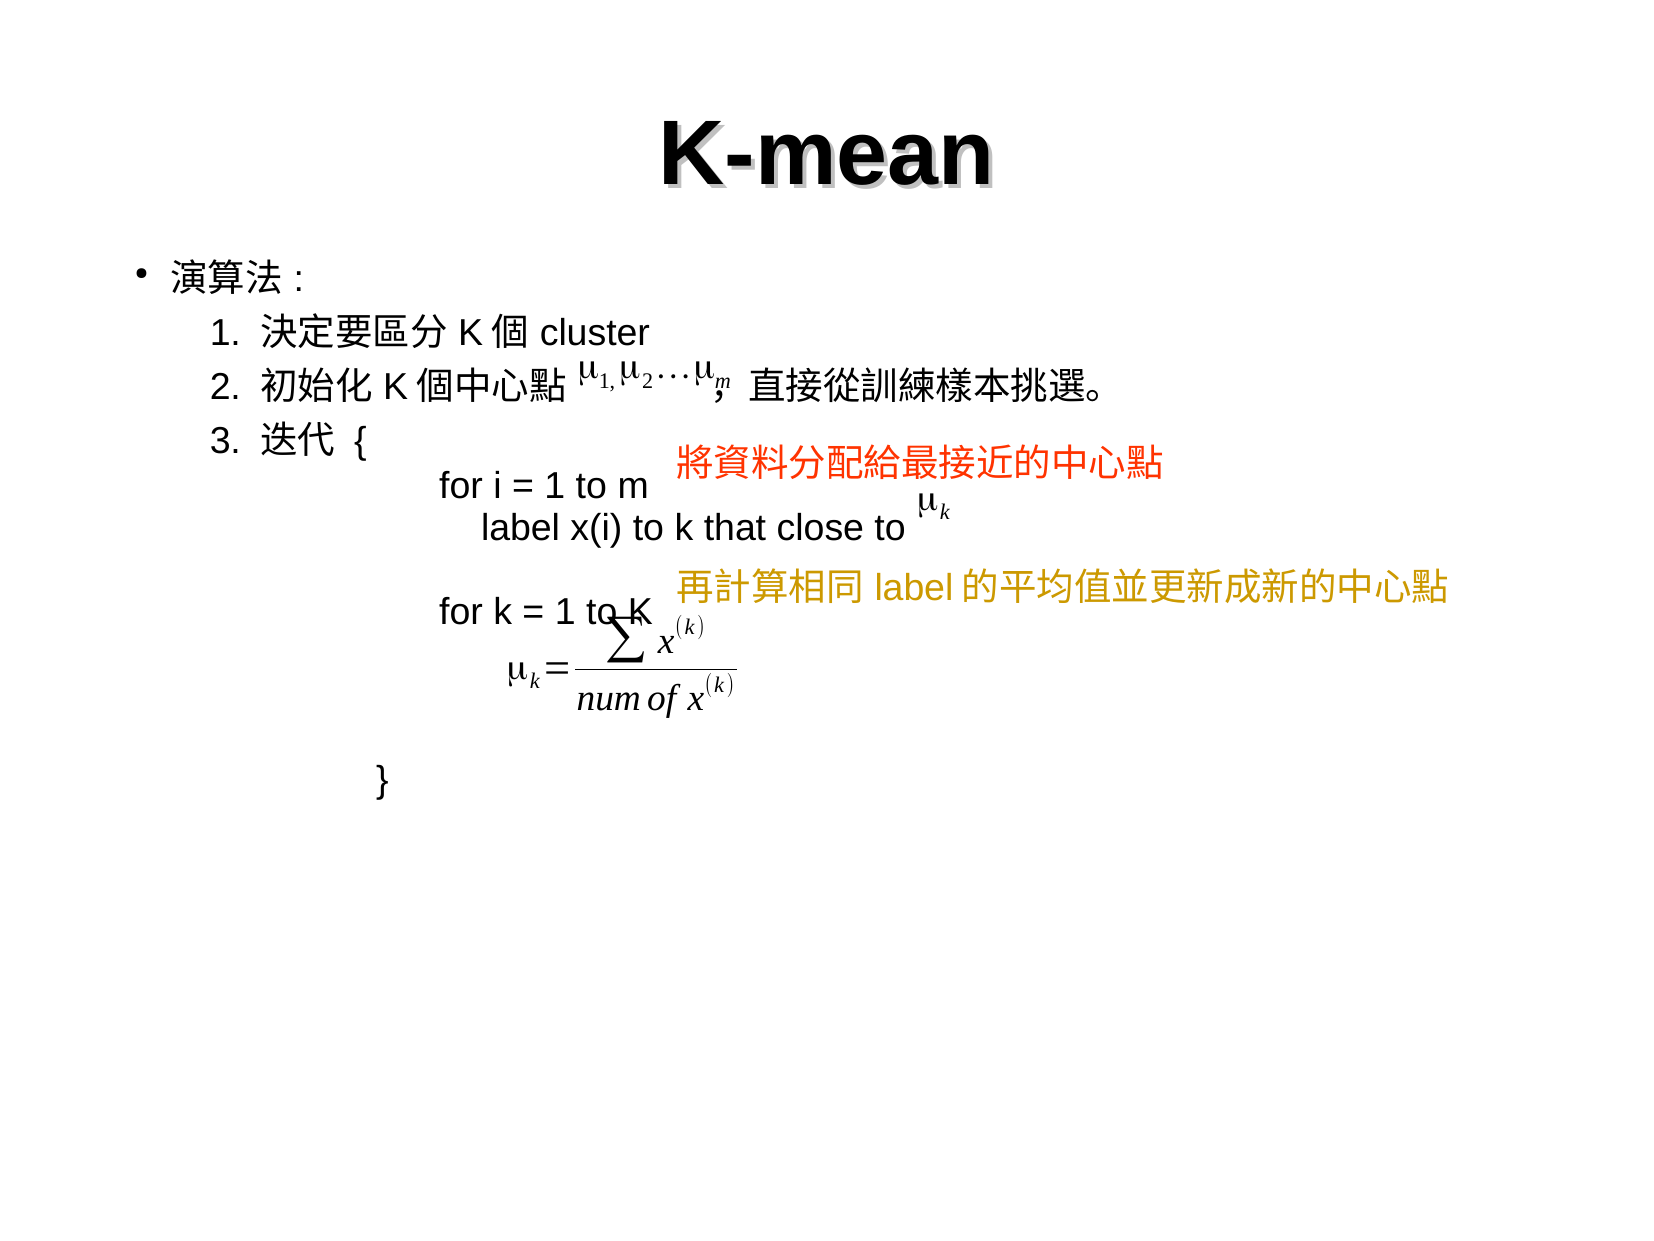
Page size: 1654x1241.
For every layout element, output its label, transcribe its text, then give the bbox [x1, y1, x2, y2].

text_box 演算法: 1. 決定要區分K個cluster 2. 初始化K個中心點 ，直接從訓練樣本挑選。 3. 迭代 { for i = 1 to m label x(i) to k that close to for k = 1 to K } [120, 240, 1561, 788]
title K-mean [82, 49, 1571, 257]
chart [500, 614, 745, 719]
text_box 將資料分配給最接近的中心點 [661, 425, 1179, 490]
chart [571, 360, 738, 393]
chart [910, 491, 958, 525]
text_box 再計算相同label的平均值並更新成新的中心點 [661, 549, 1464, 615]
